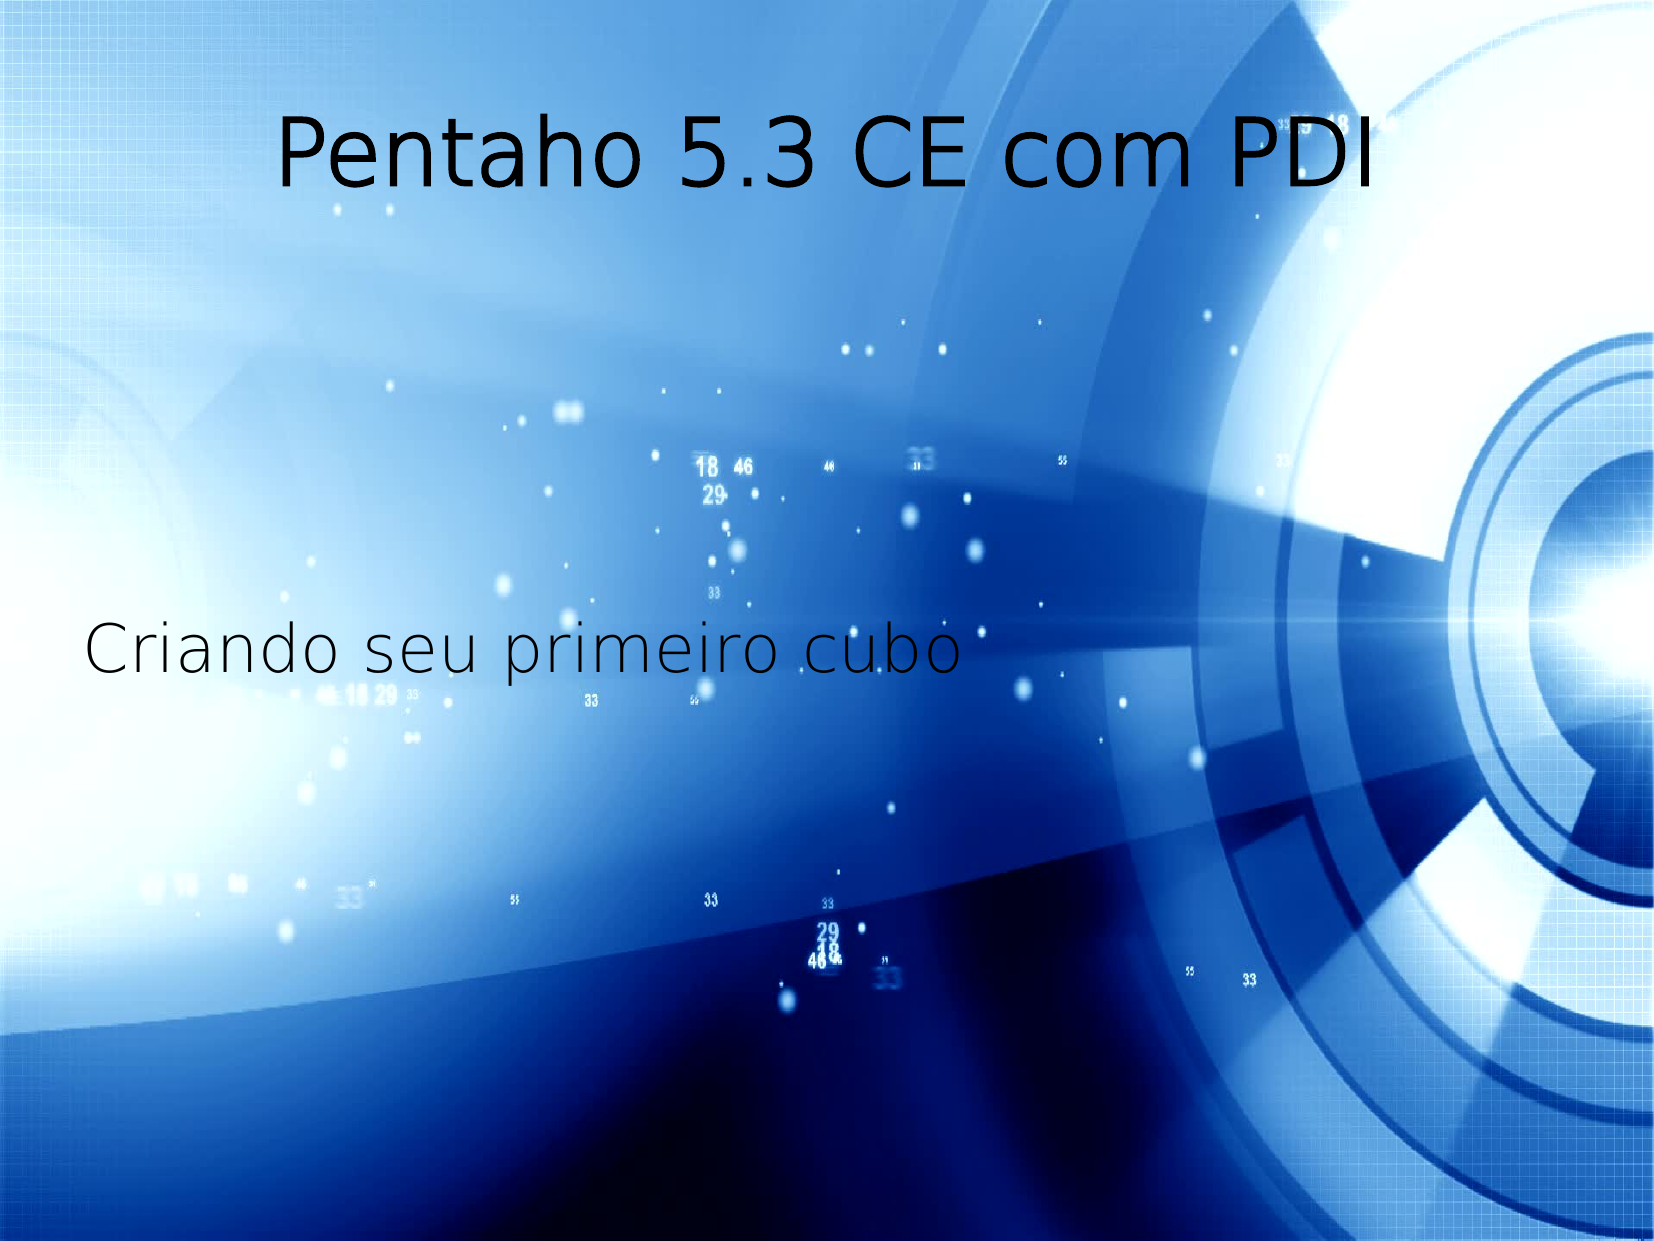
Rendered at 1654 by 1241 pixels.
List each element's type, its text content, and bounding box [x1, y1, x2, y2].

subtitle Criando seu primeiro cubo [82, 290, 1571, 1010]
title Pentaho 5.3 CE com PDI [82, 49, 1571, 257]
picture [0, 0, 1654, 1241]
